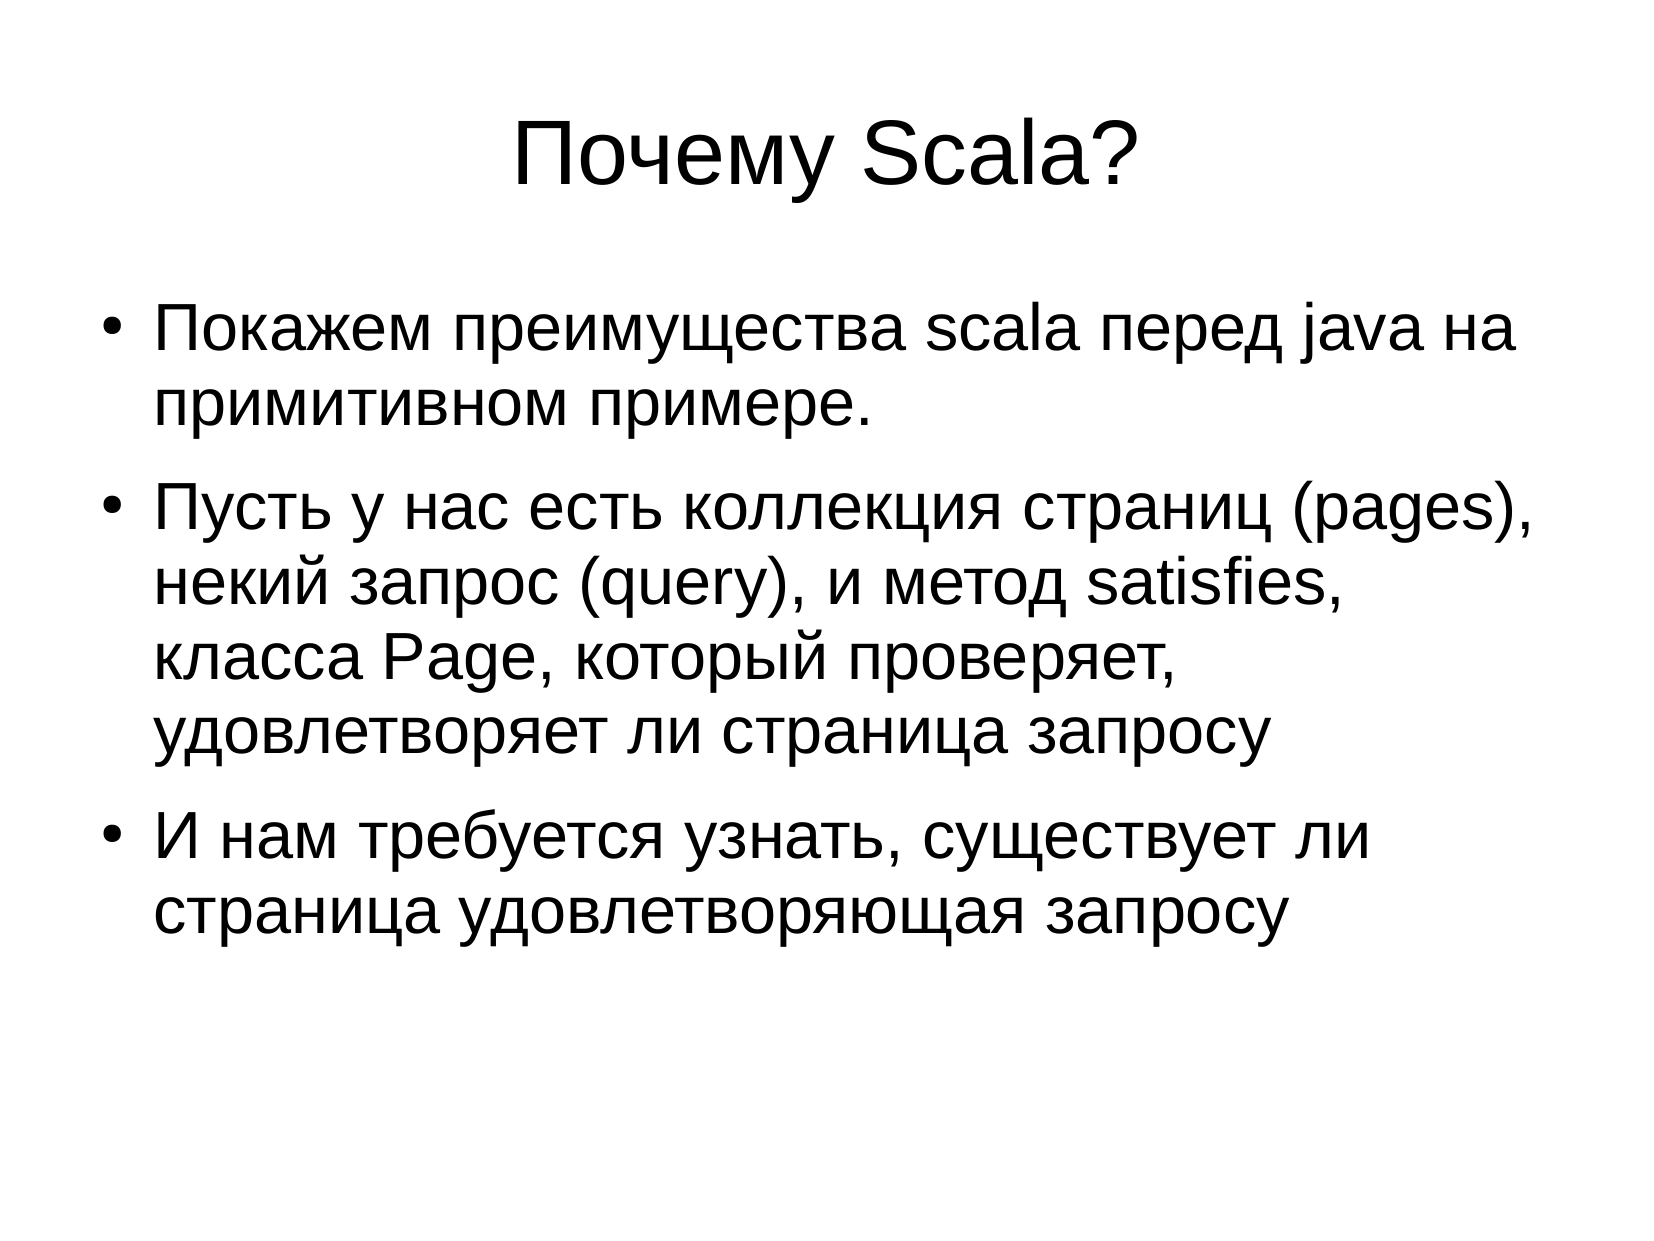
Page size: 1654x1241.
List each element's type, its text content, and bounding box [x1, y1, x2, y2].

title Почему Scala? [82, 49, 1571, 257]
list Покажем преимущества scala перед java на примитивном примере. Пусть у нас есть коллекция страниц (pages), некий запрос (query), и метод satisfies, класса Page, который проверяет, удовлетворяет ли страница запросу И нам требуется узнать, существует ли страница удовлетворяющая запросу [82, 290, 1538, 1010]
